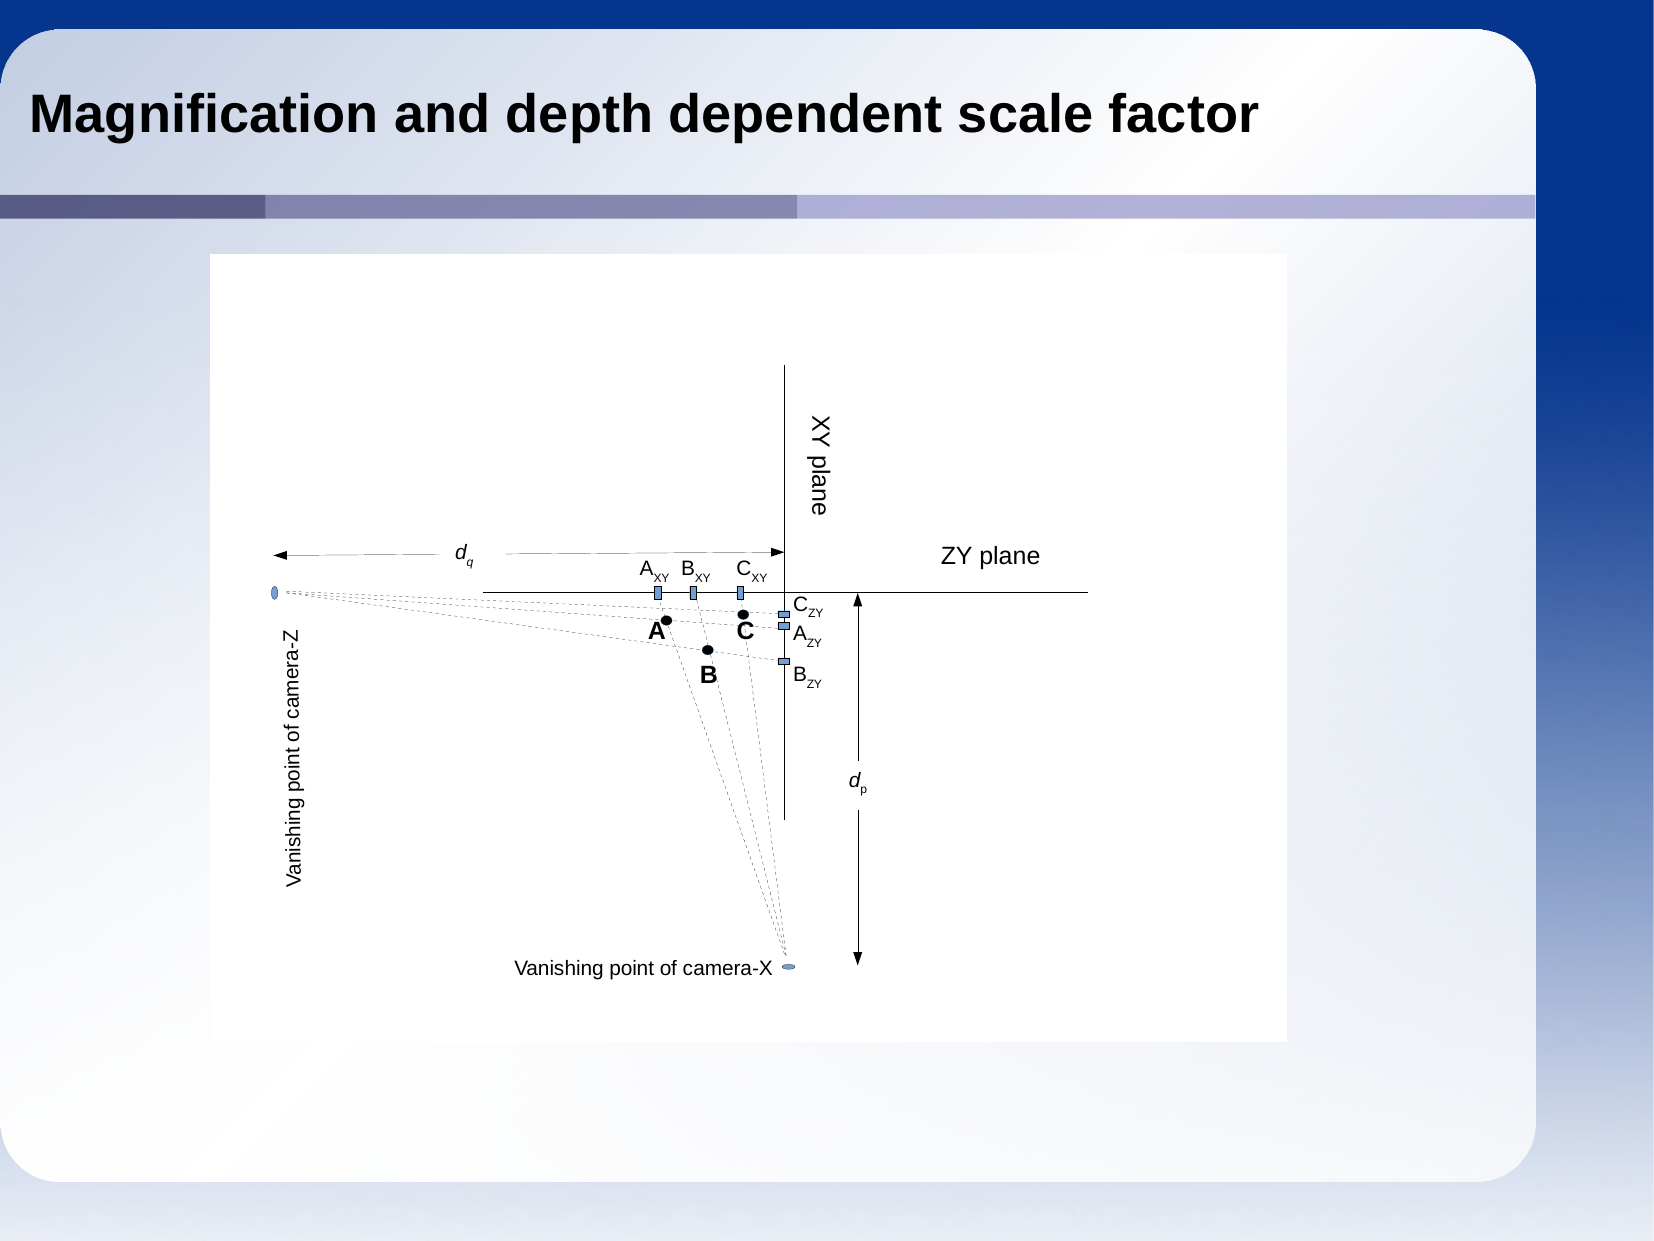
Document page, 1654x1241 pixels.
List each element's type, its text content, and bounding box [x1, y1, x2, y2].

picture [0, 0, 1654, 1241]
title Magnification and depth dependent scale factor [29, 49, 1506, 178]
chart [209, 253, 1287, 1043]
